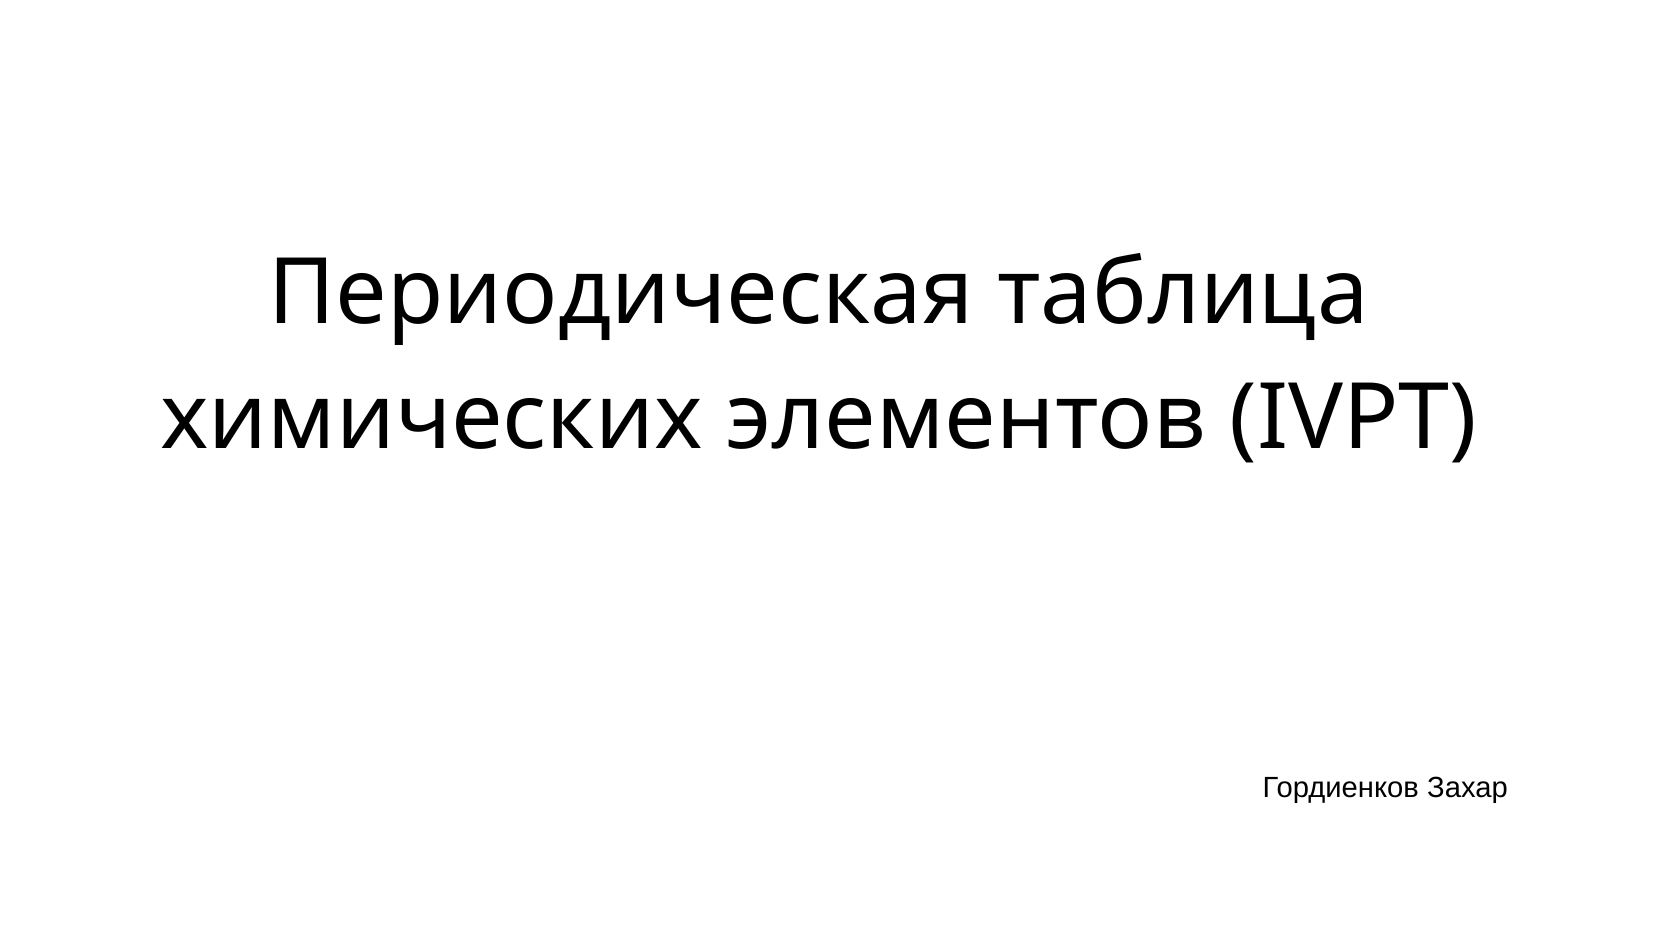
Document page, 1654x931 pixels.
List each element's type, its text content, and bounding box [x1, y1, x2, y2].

title Периодическая таблица химических элементов (IVPT) [75, 225, 1564, 476]
subtitle Гордиенков Захар [1200, 750, 1571, 826]
